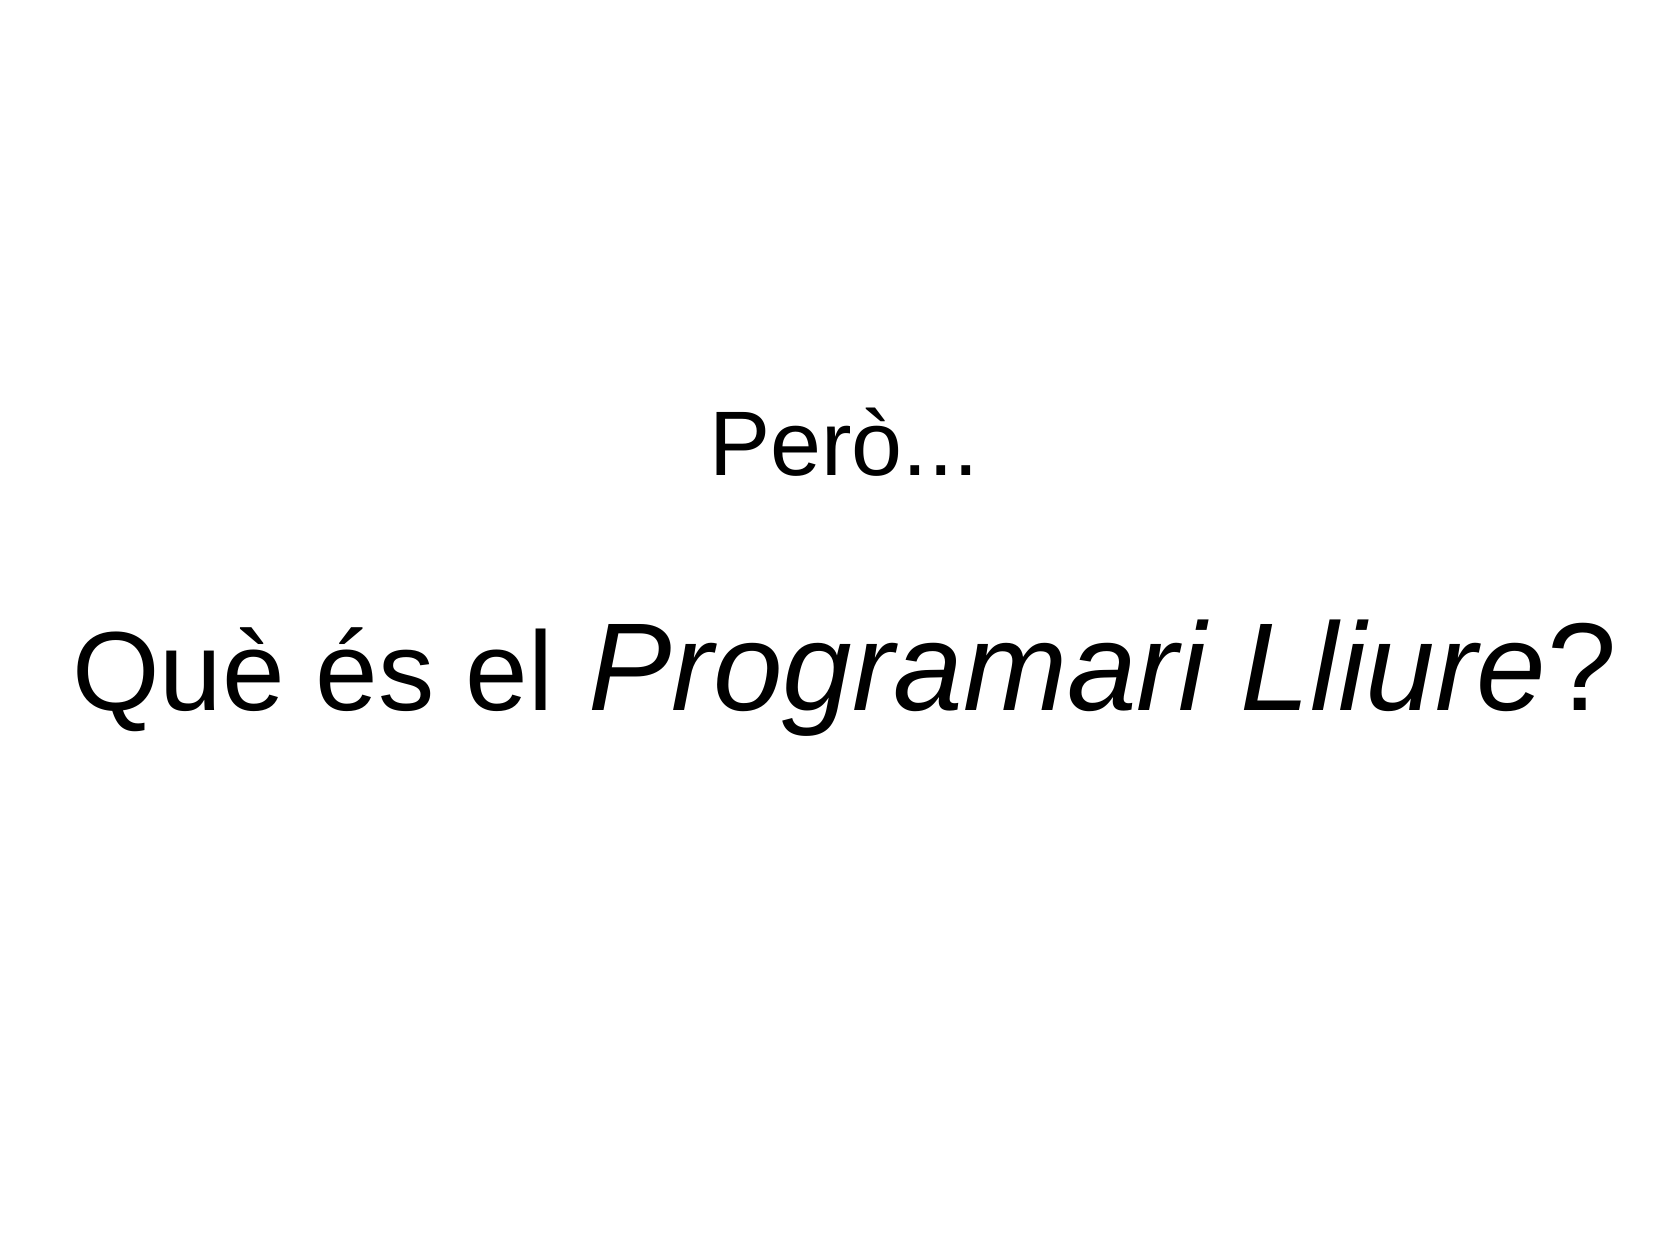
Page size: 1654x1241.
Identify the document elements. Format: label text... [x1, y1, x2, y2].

title Però... Què és el Programari Lliure? [35, 373, 1654, 756]
